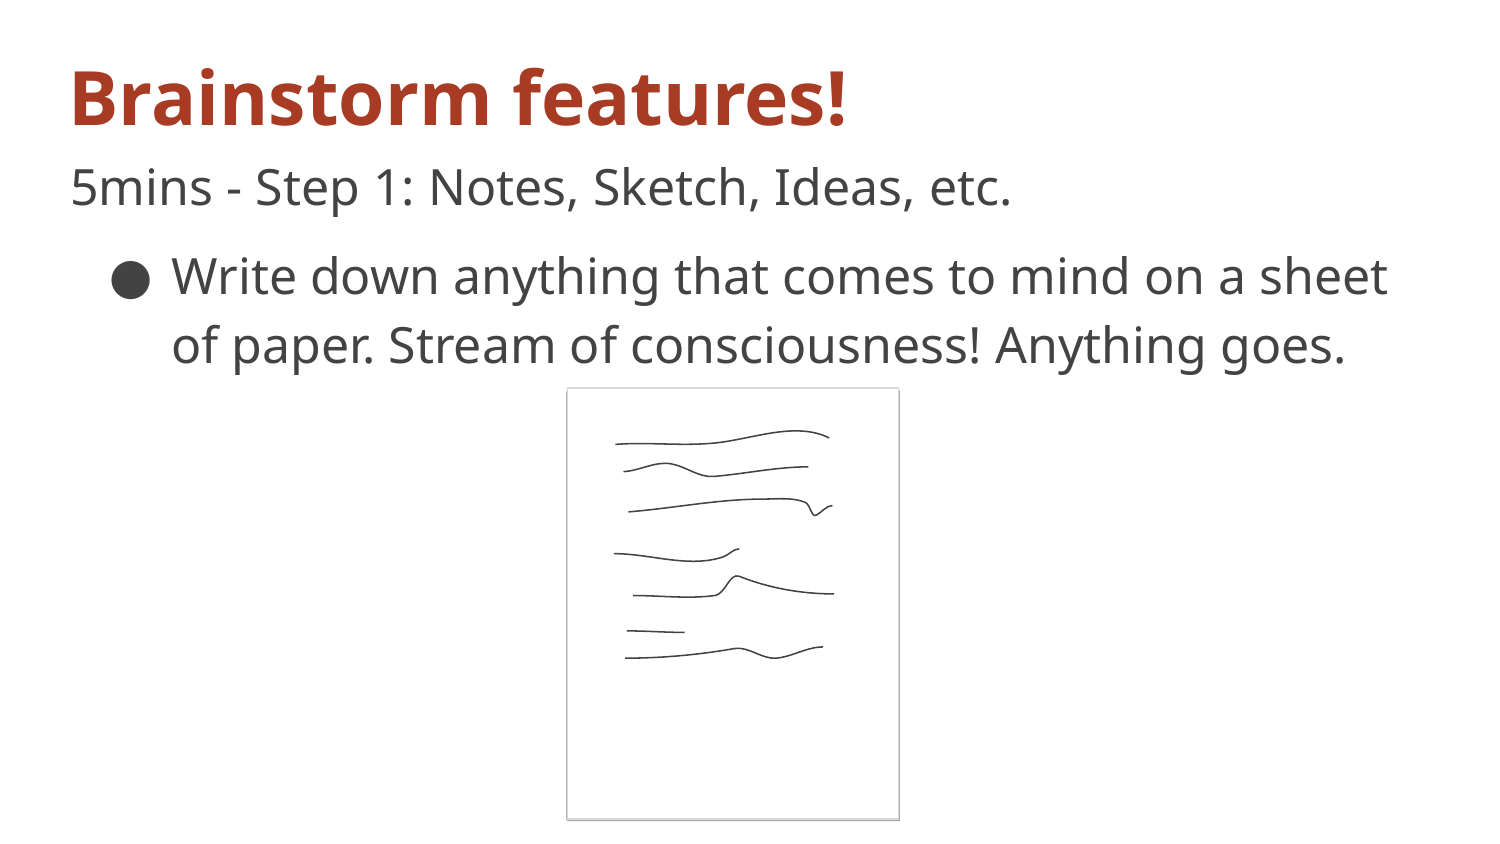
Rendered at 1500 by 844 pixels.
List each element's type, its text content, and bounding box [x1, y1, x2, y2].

text_box [567, 388, 899, 819]
text_box Brainstorm features! [53, 39, 1391, 152]
text_box 5mins - Step 1: Notes, Sketch, Ideas, etc. [55, 135, 1265, 227]
text_box Write down anything that comes to mind on a sheet of paper. Stream of consciousness! Anything goes. [81, 220, 1419, 454]
